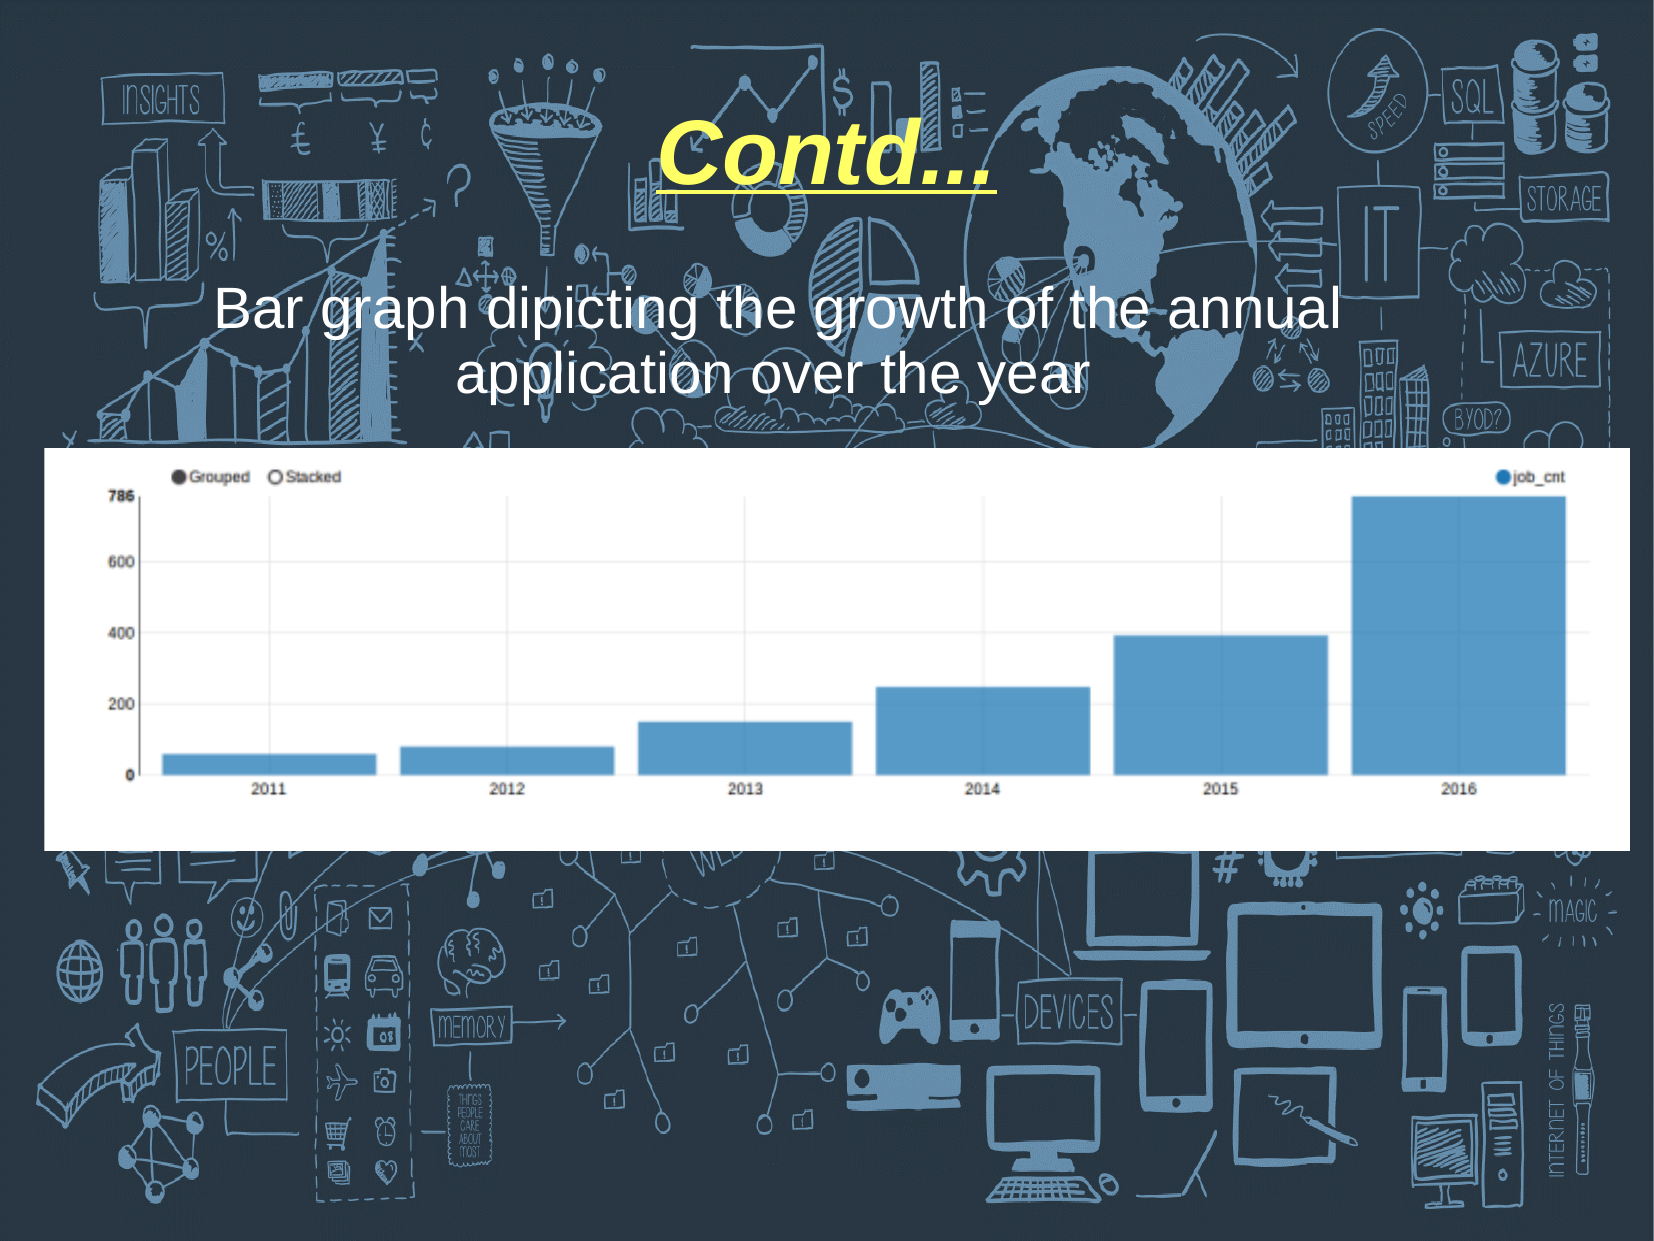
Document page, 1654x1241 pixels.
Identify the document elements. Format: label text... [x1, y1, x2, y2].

text_box Bar graph dipicting the growth of the annual application over the year [153, 268, 1394, 414]
picture [0, 0, 1654, 1241]
title Contd... [82, 49, 1571, 257]
